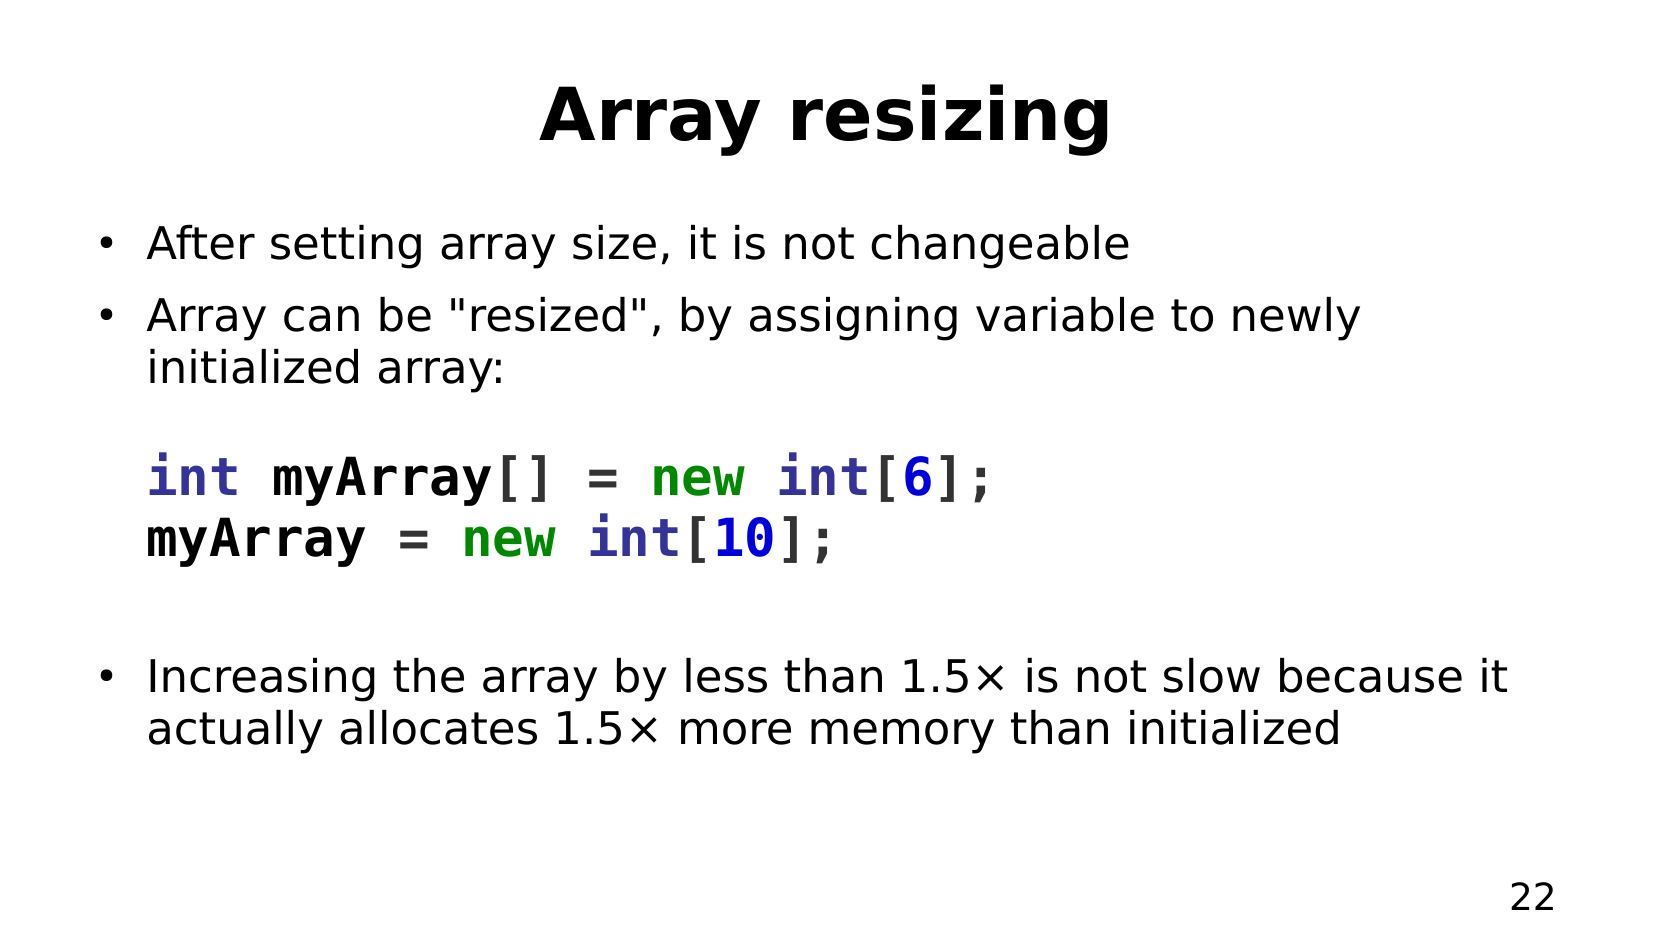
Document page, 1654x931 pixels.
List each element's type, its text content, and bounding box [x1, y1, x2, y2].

title Array resizing [82, 37, 1571, 193]
list After setting array size, it is not changeable Array can be "resized", by assigning variable to newly initialized array: int myArray[] = new int[6]; myArray = new int[10]; Increasing the array by less than 1.5× is not slow because it actually allocates 1.5× more memory than initialized [82, 217, 1538, 758]
